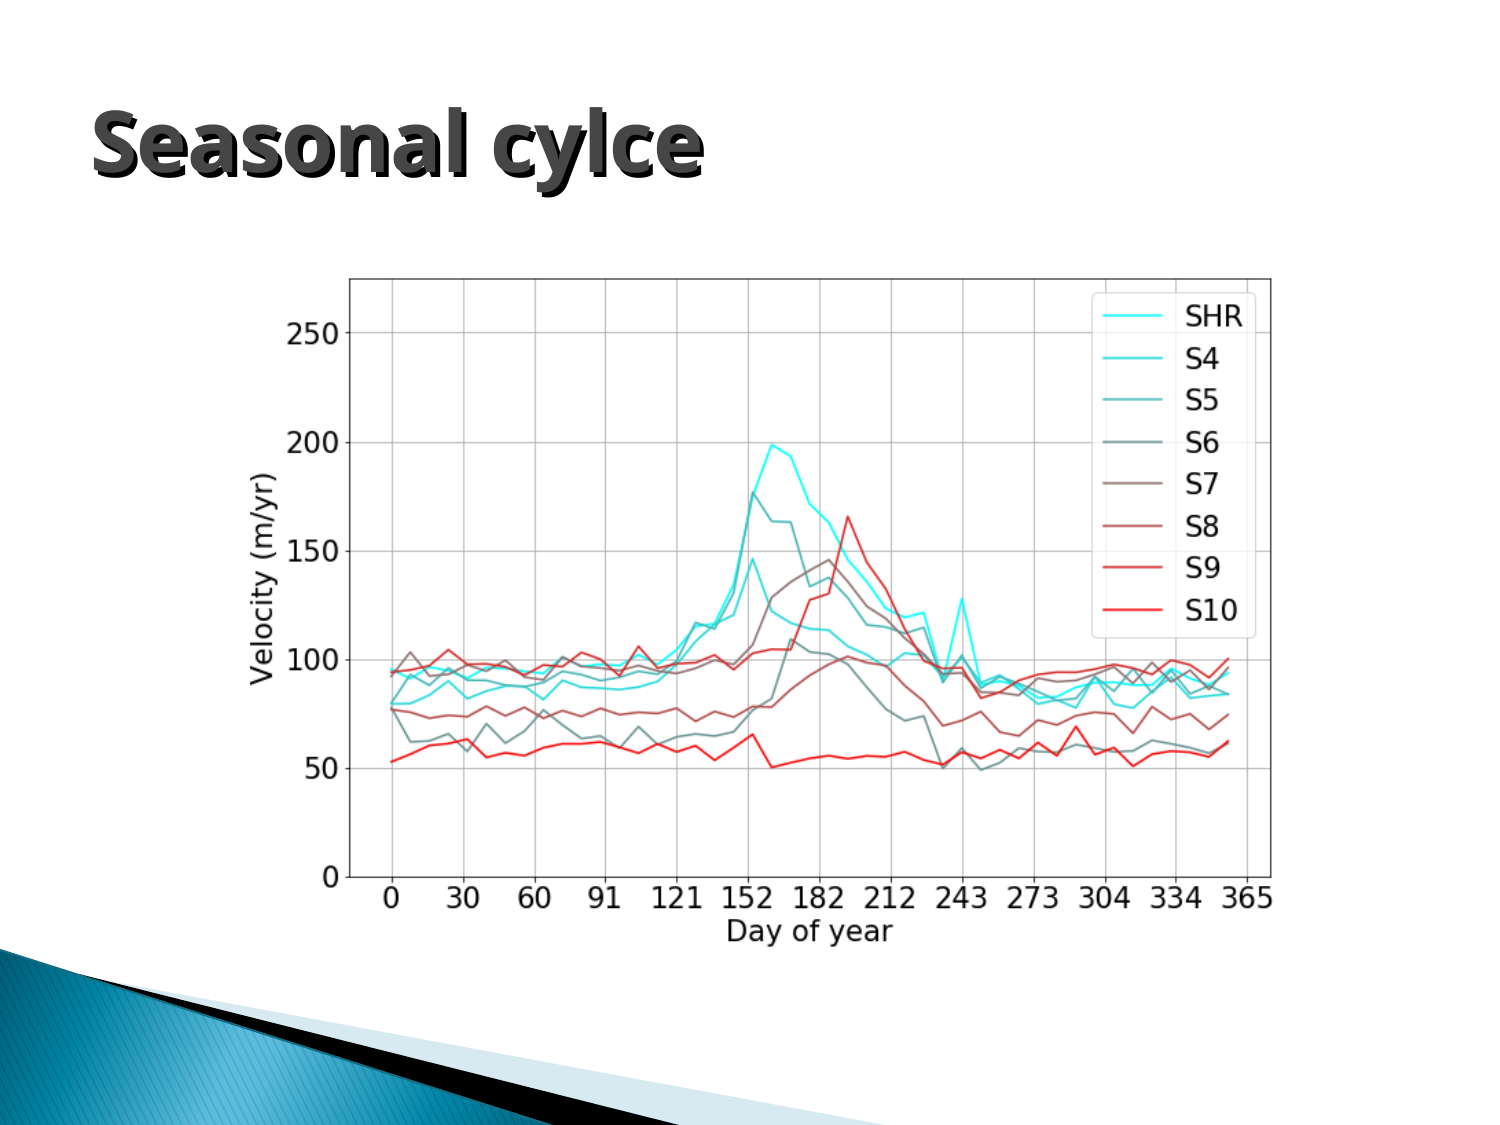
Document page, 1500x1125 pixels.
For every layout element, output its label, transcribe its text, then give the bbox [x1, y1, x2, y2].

picture [242, 251, 1284, 973]
title Seasonal cylce [75, 45, 1426, 233]
